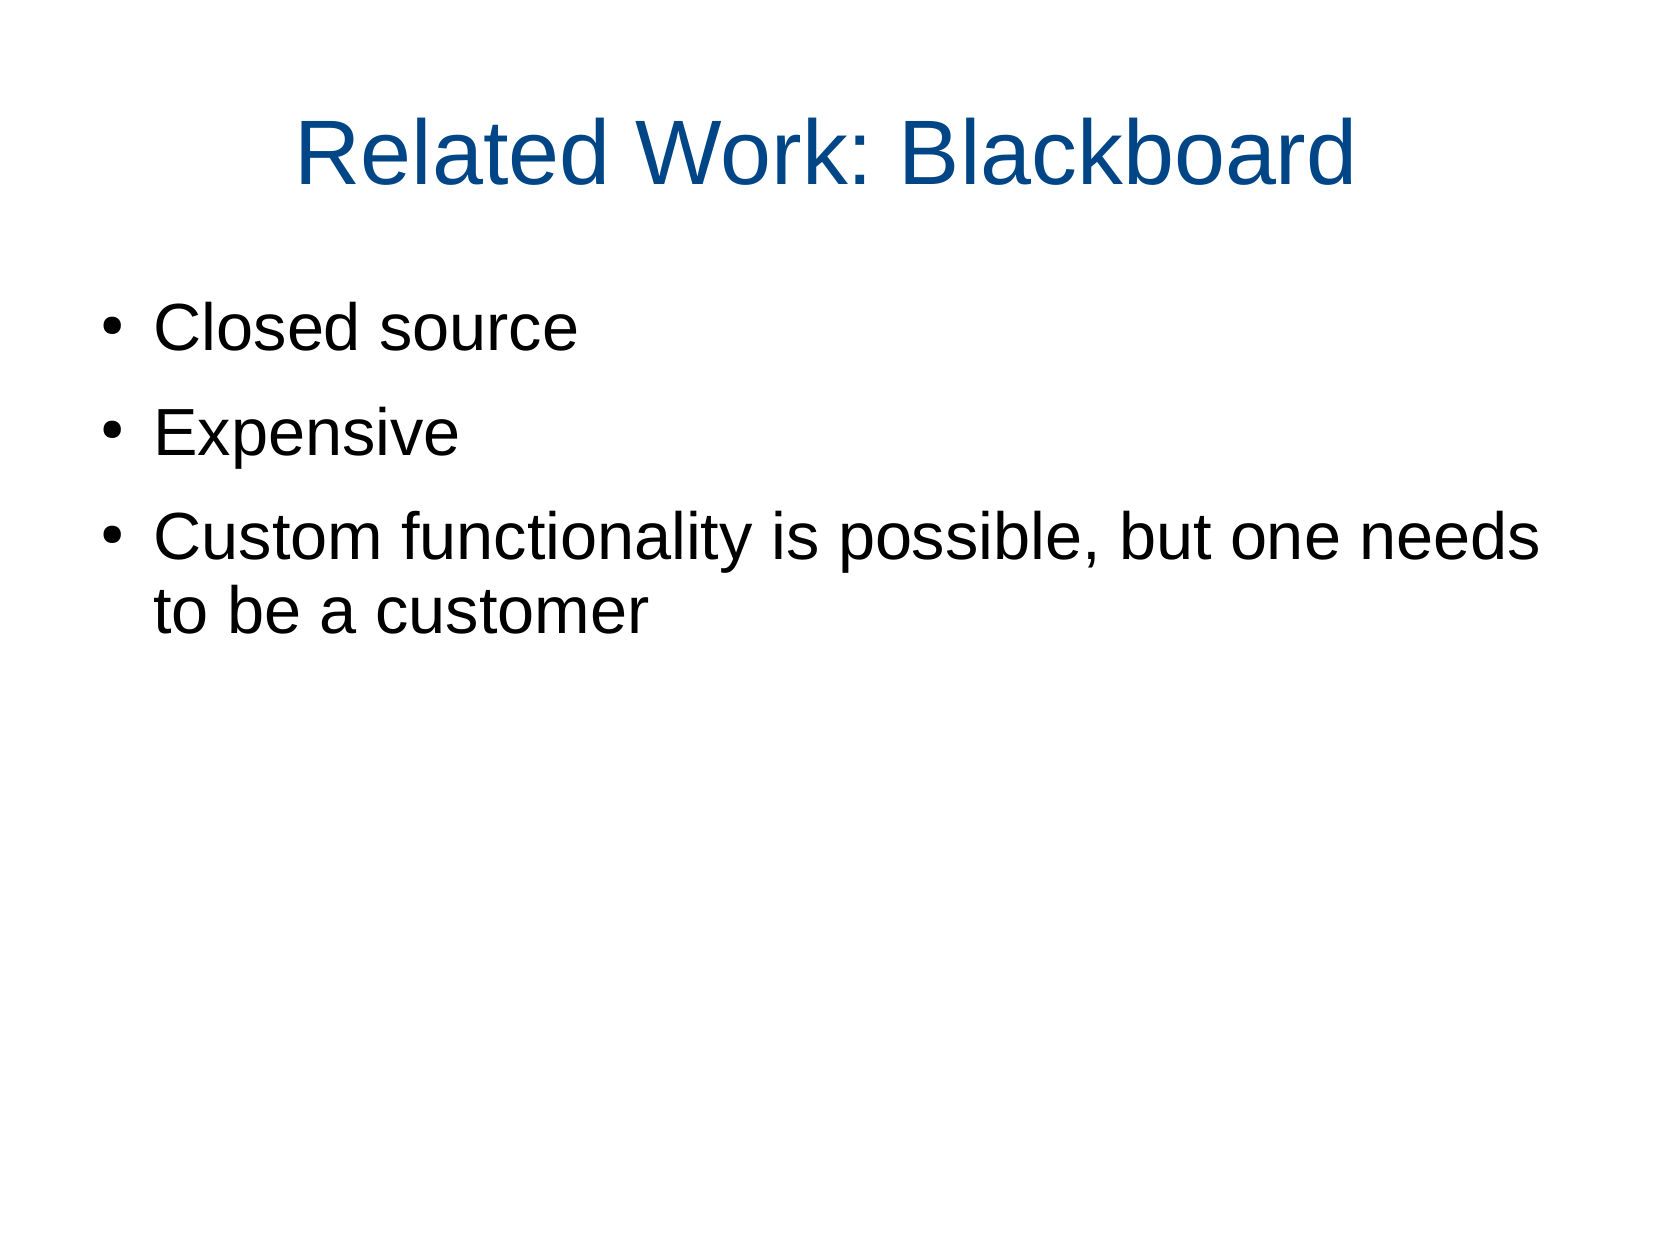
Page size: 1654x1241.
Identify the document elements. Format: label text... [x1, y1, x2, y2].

title Related Work: Blackboard [82, 49, 1571, 257]
list Closed source Expensive Custom functionality is possible, but one needs to be a customer [82, 290, 1571, 1109]
